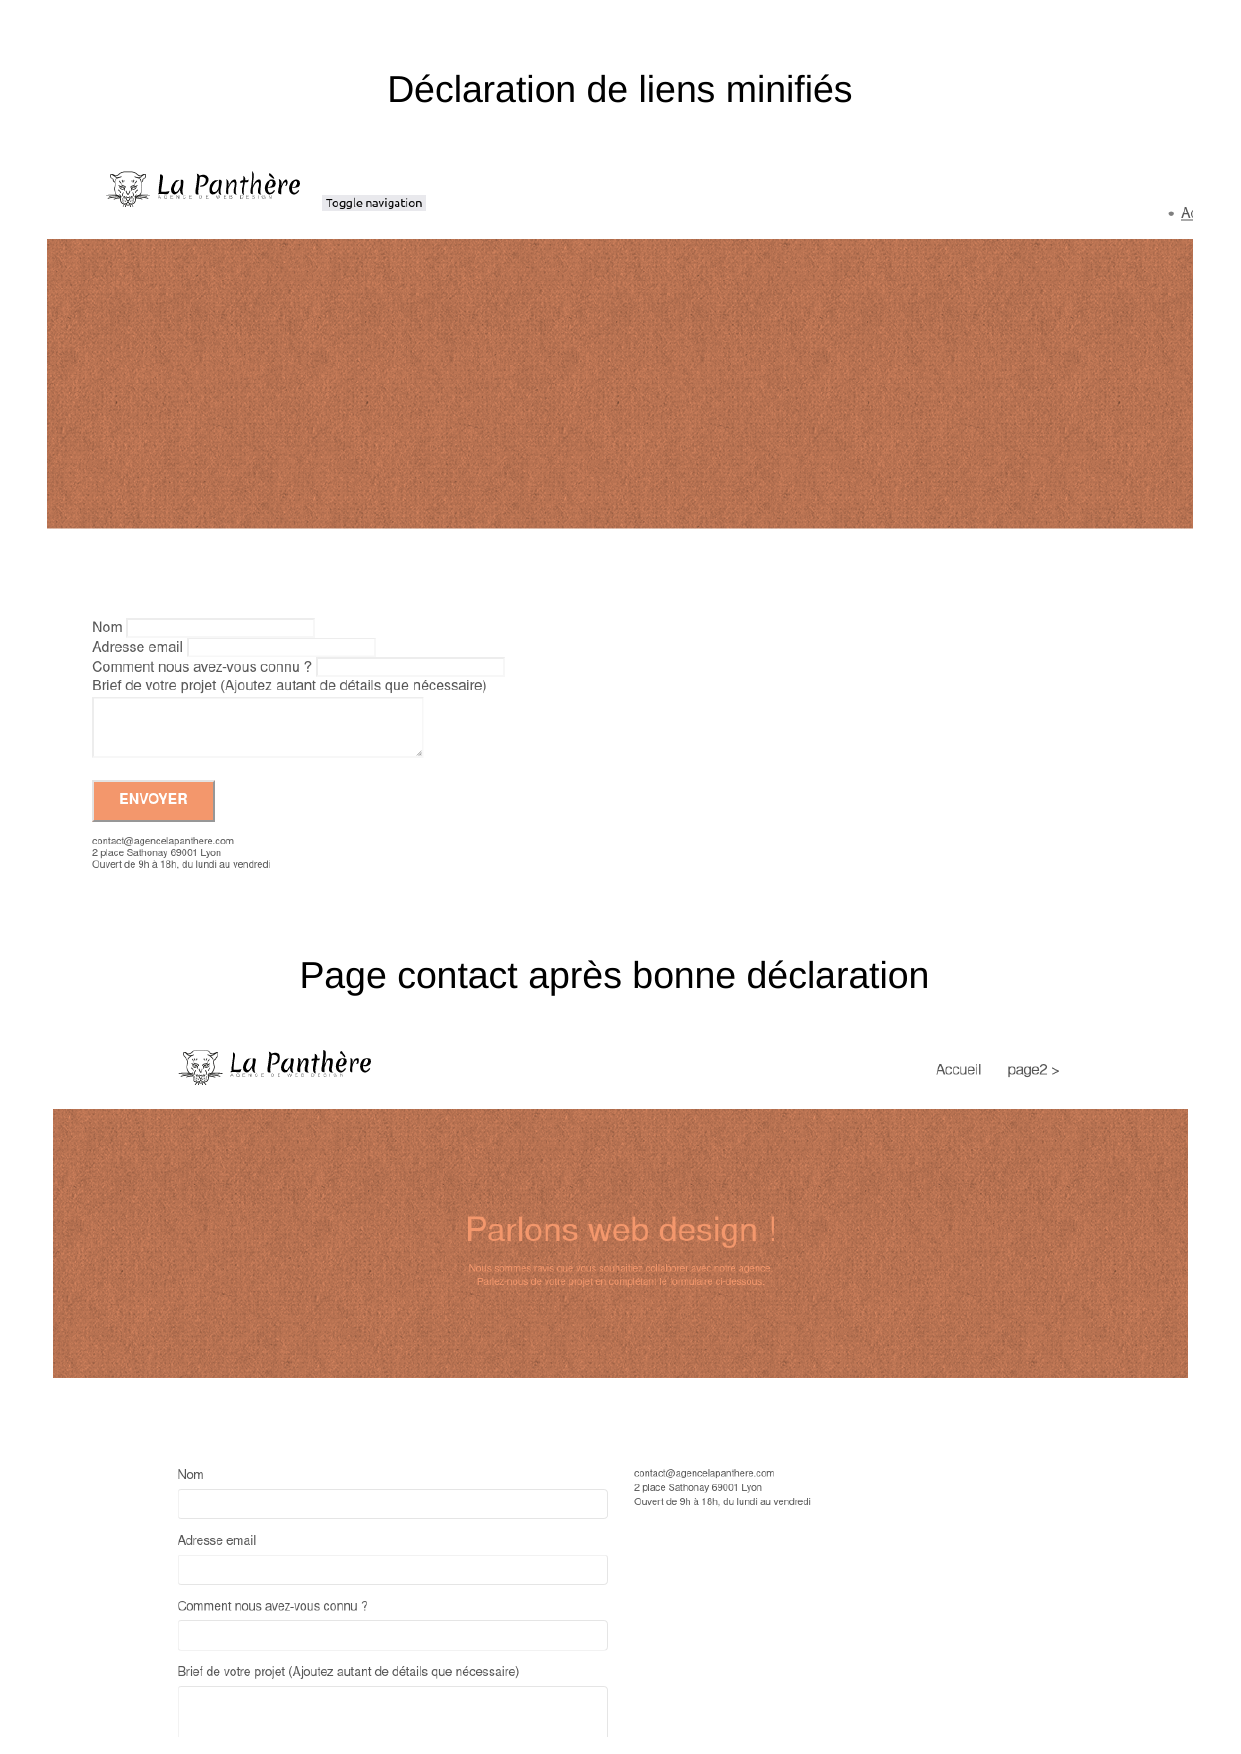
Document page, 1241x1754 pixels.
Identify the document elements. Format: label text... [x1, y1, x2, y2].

text_box Page contact après bonne déclaration [284, 947, 945, 1004]
picture [53, 1027, 1188, 1737]
picture [47, 153, 1193, 869]
text_box Déclaration de liens minifiés [372, 61, 868, 119]
